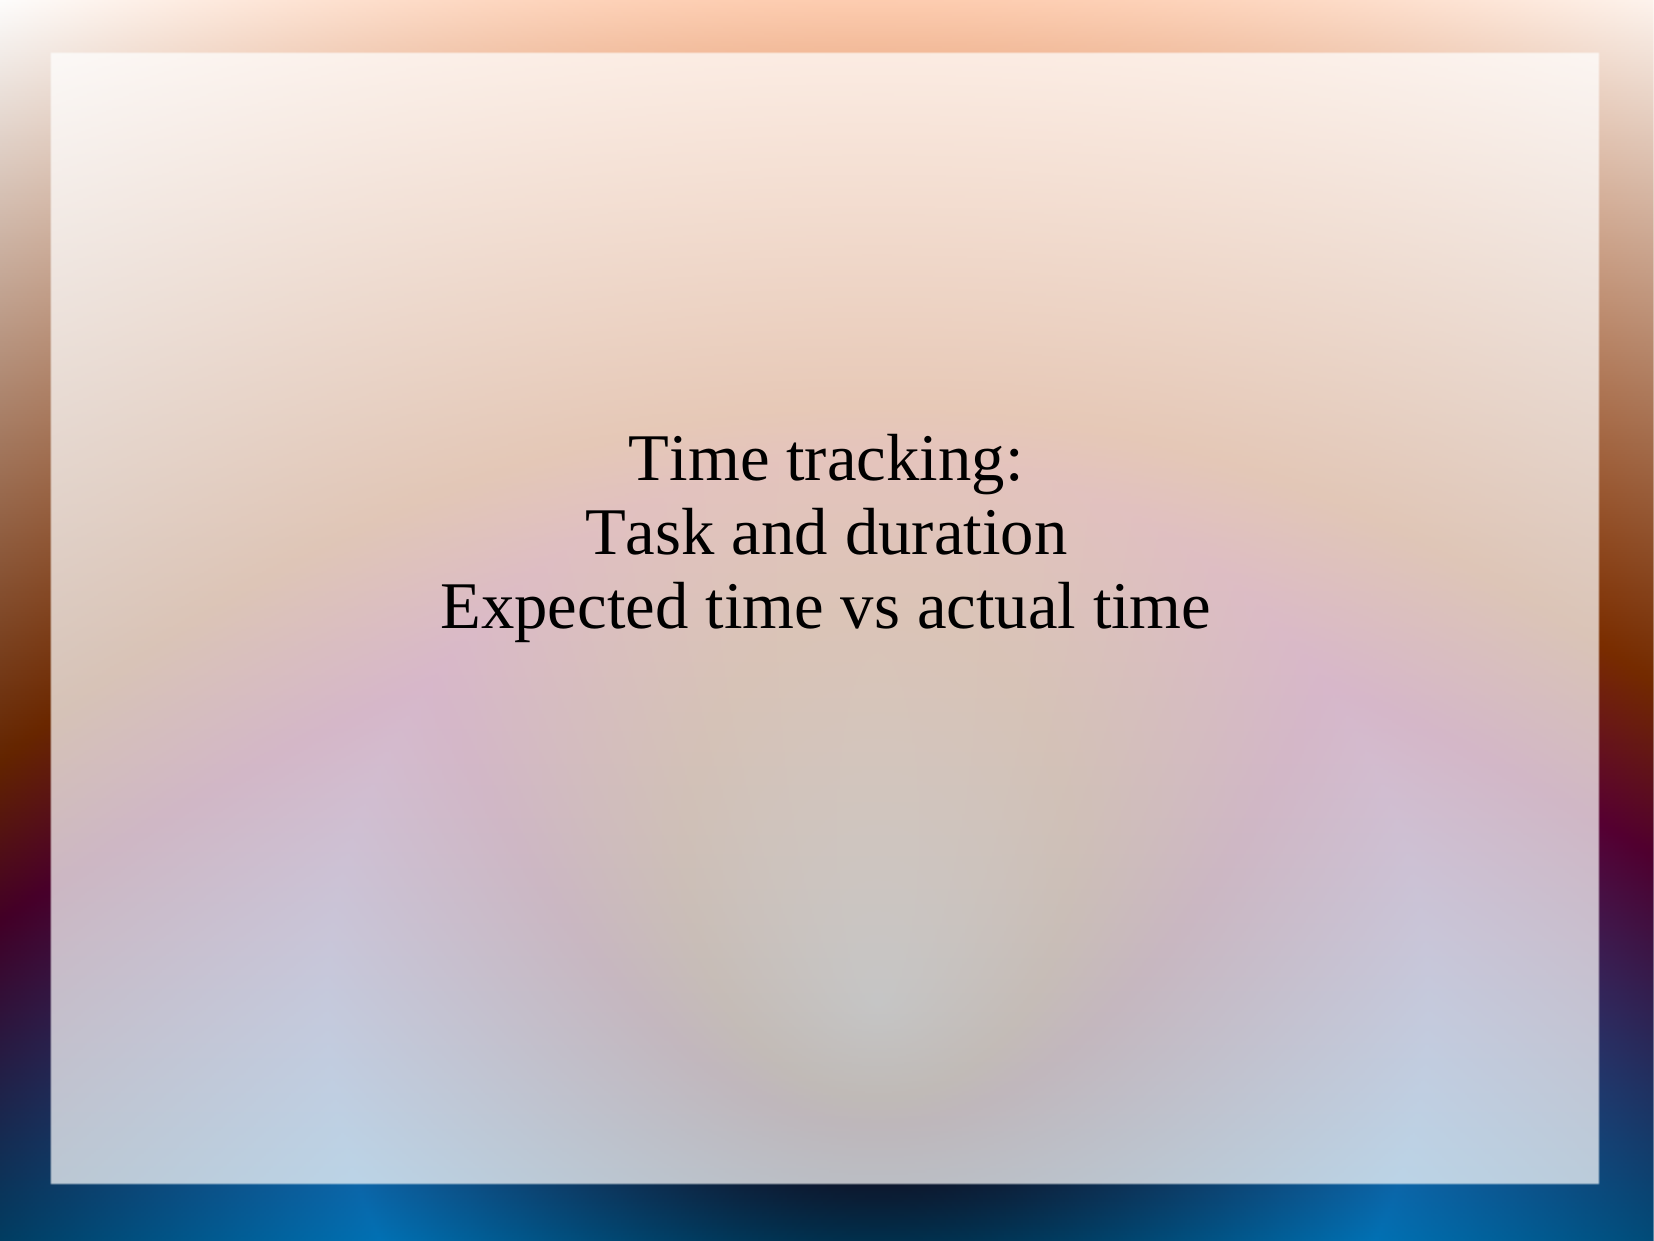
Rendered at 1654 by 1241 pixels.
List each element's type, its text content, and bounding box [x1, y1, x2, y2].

subtitle Time tracking: Task and duration Expected time vs actual time [82, 55, 1571, 1010]
picture [0, 0, 1654, 1241]
